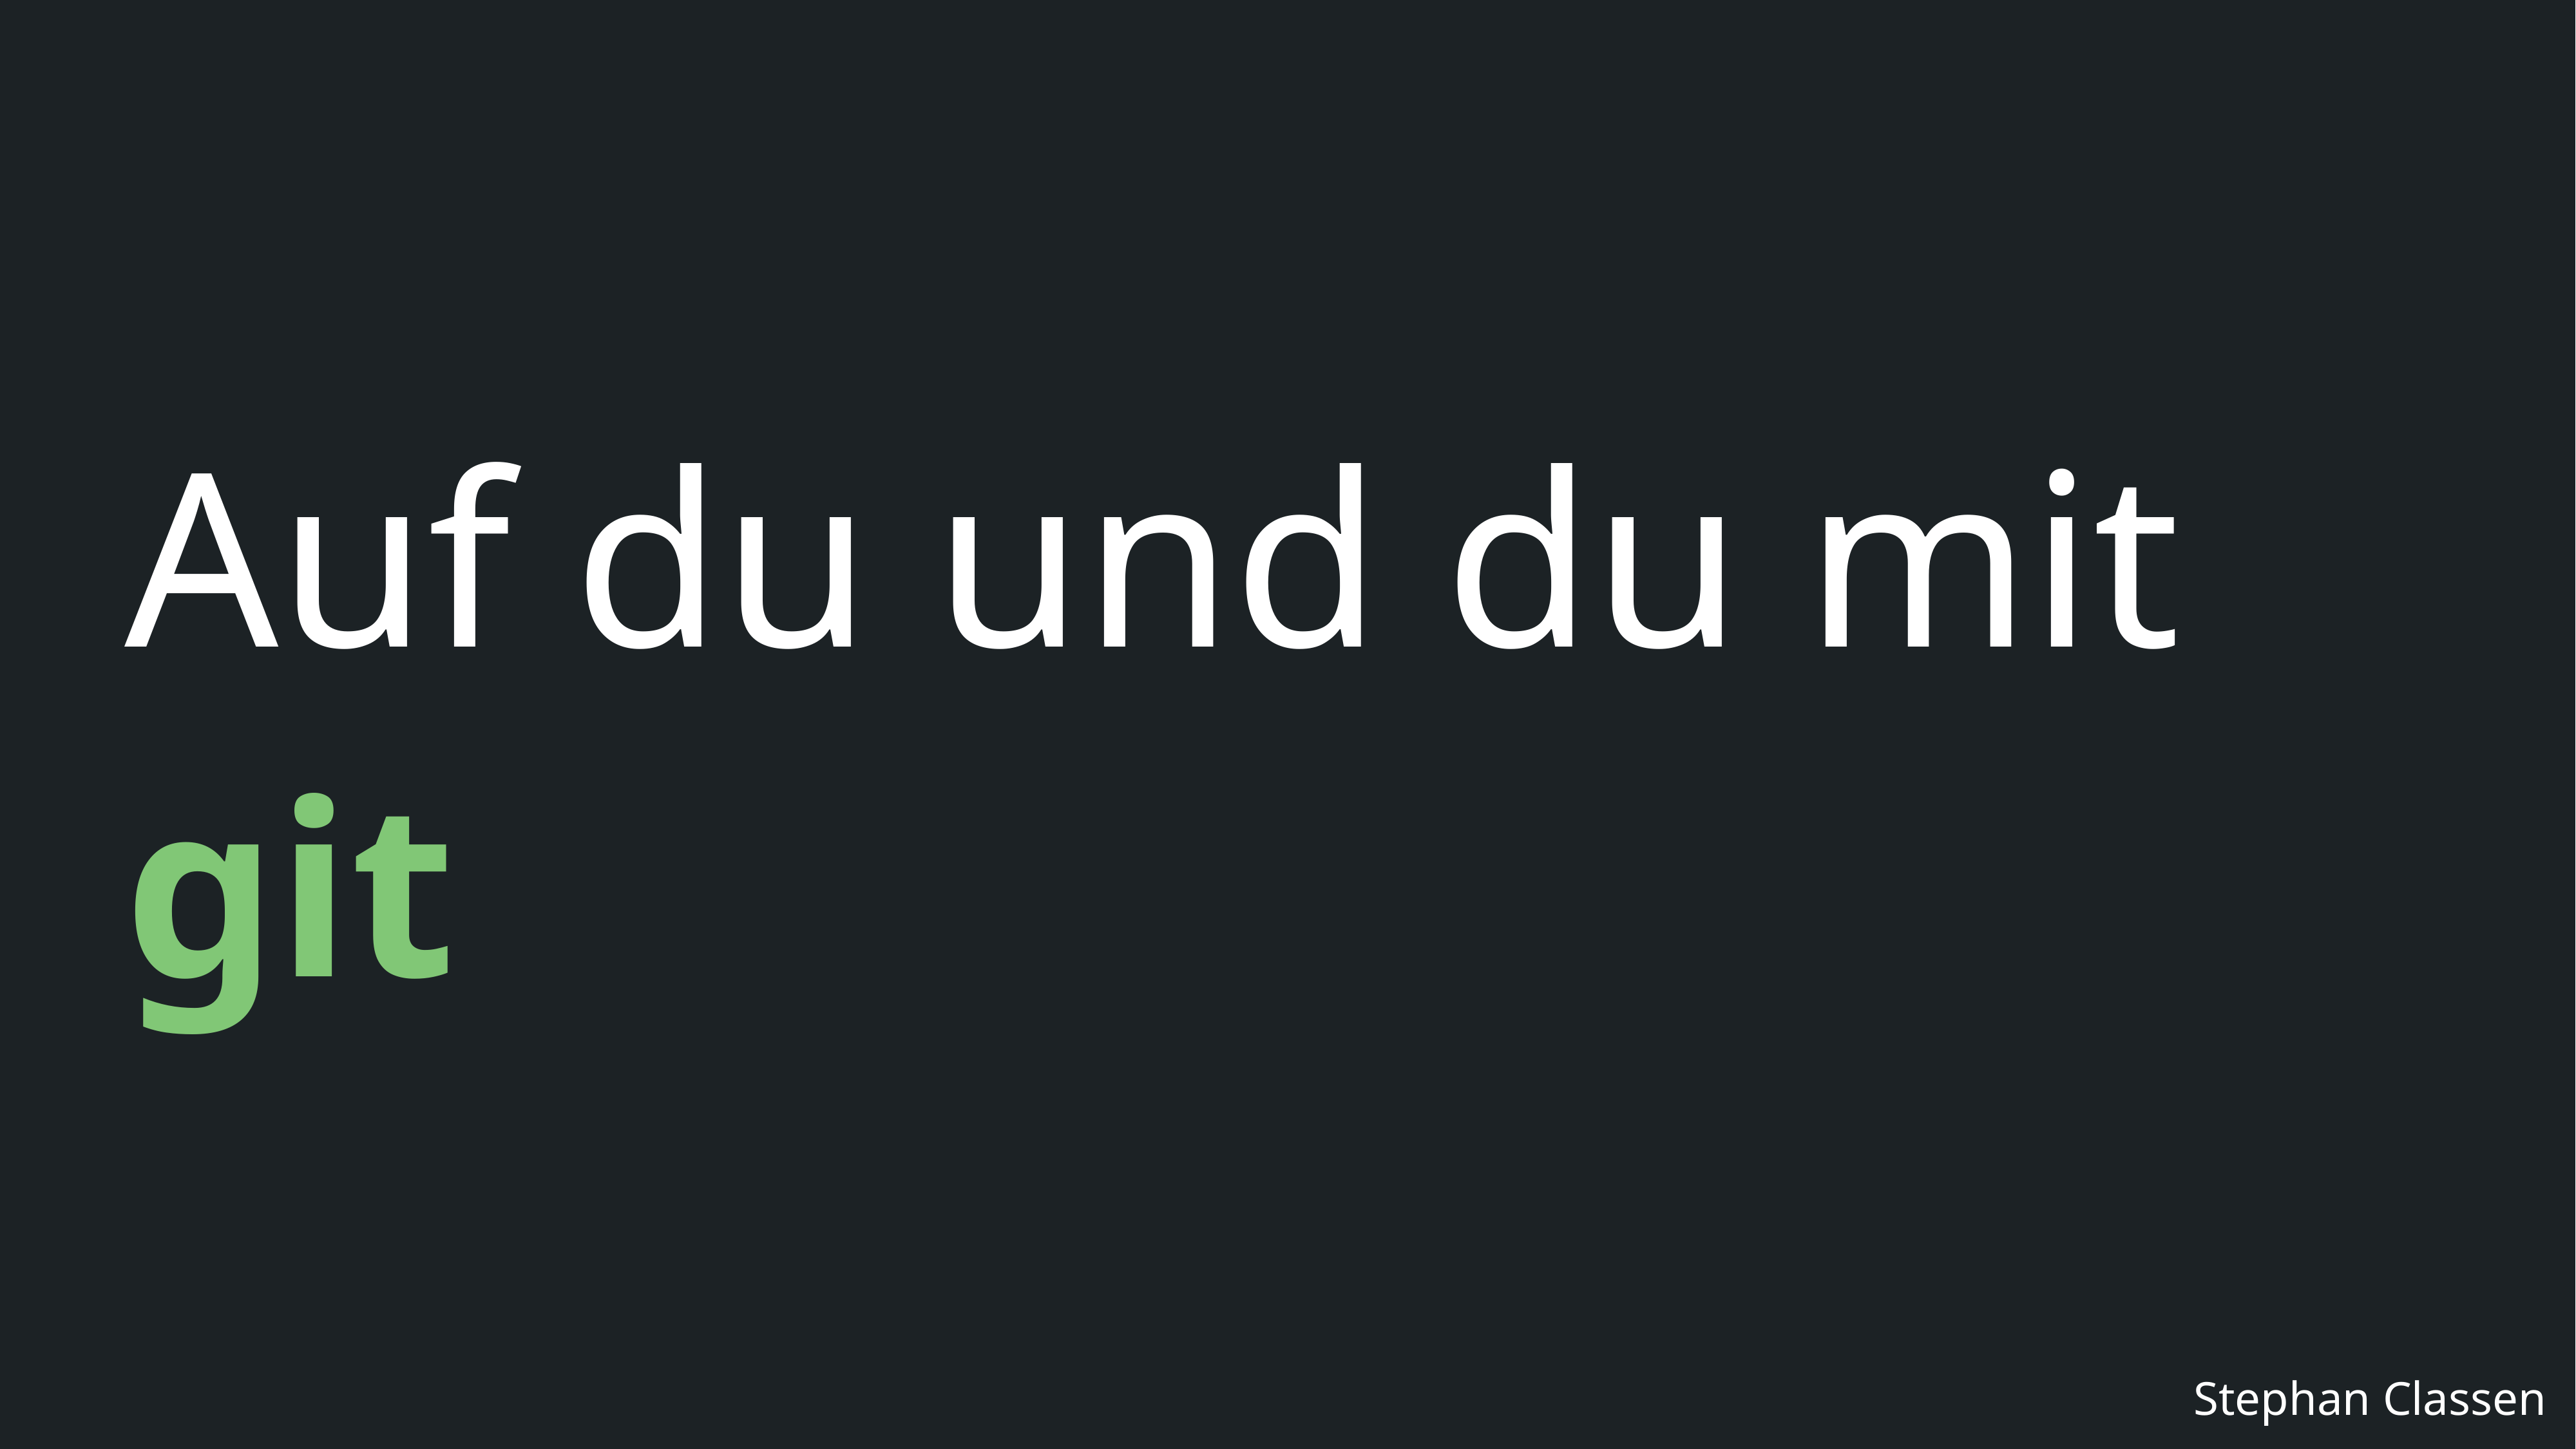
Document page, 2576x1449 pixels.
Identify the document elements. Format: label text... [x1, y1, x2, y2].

text_box Auf du und du mit git [115, 384, 2461, 1065]
text_box Stephan Classen [1795, 1361, 2557, 1434]
